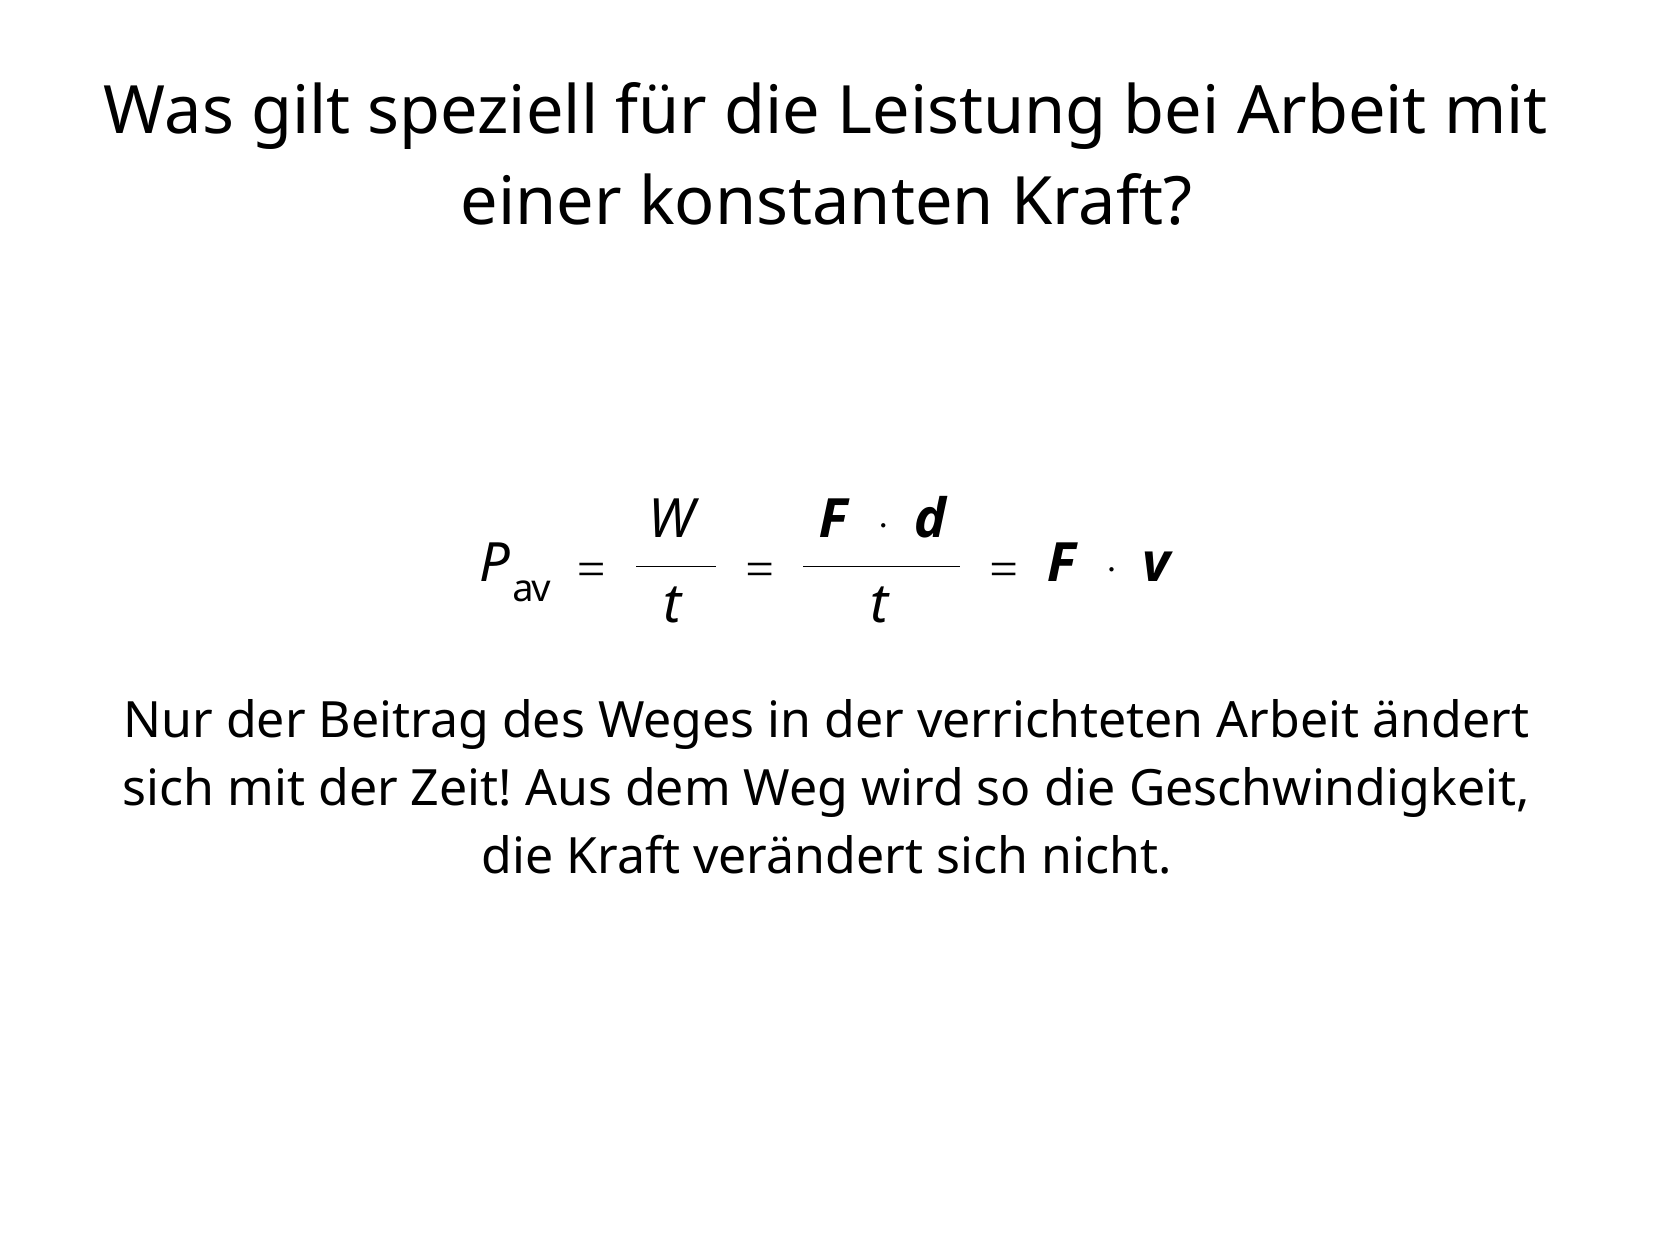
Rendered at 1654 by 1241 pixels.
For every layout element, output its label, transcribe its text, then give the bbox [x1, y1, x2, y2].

title Was gilt speziell für die Leistung bei Arbeit mit einer konstanten Kraft? [82, 49, 1571, 257]
subtitle Nur der Beitrag des Weges in der verrichteten Arbeit ändert sich mit der Zeit! Aus dem Weg wird so die Geschwindigkeit, die Kraft verändert sich nicht. [82, 290, 1571, 1010]
chart [473, 486, 1181, 636]
